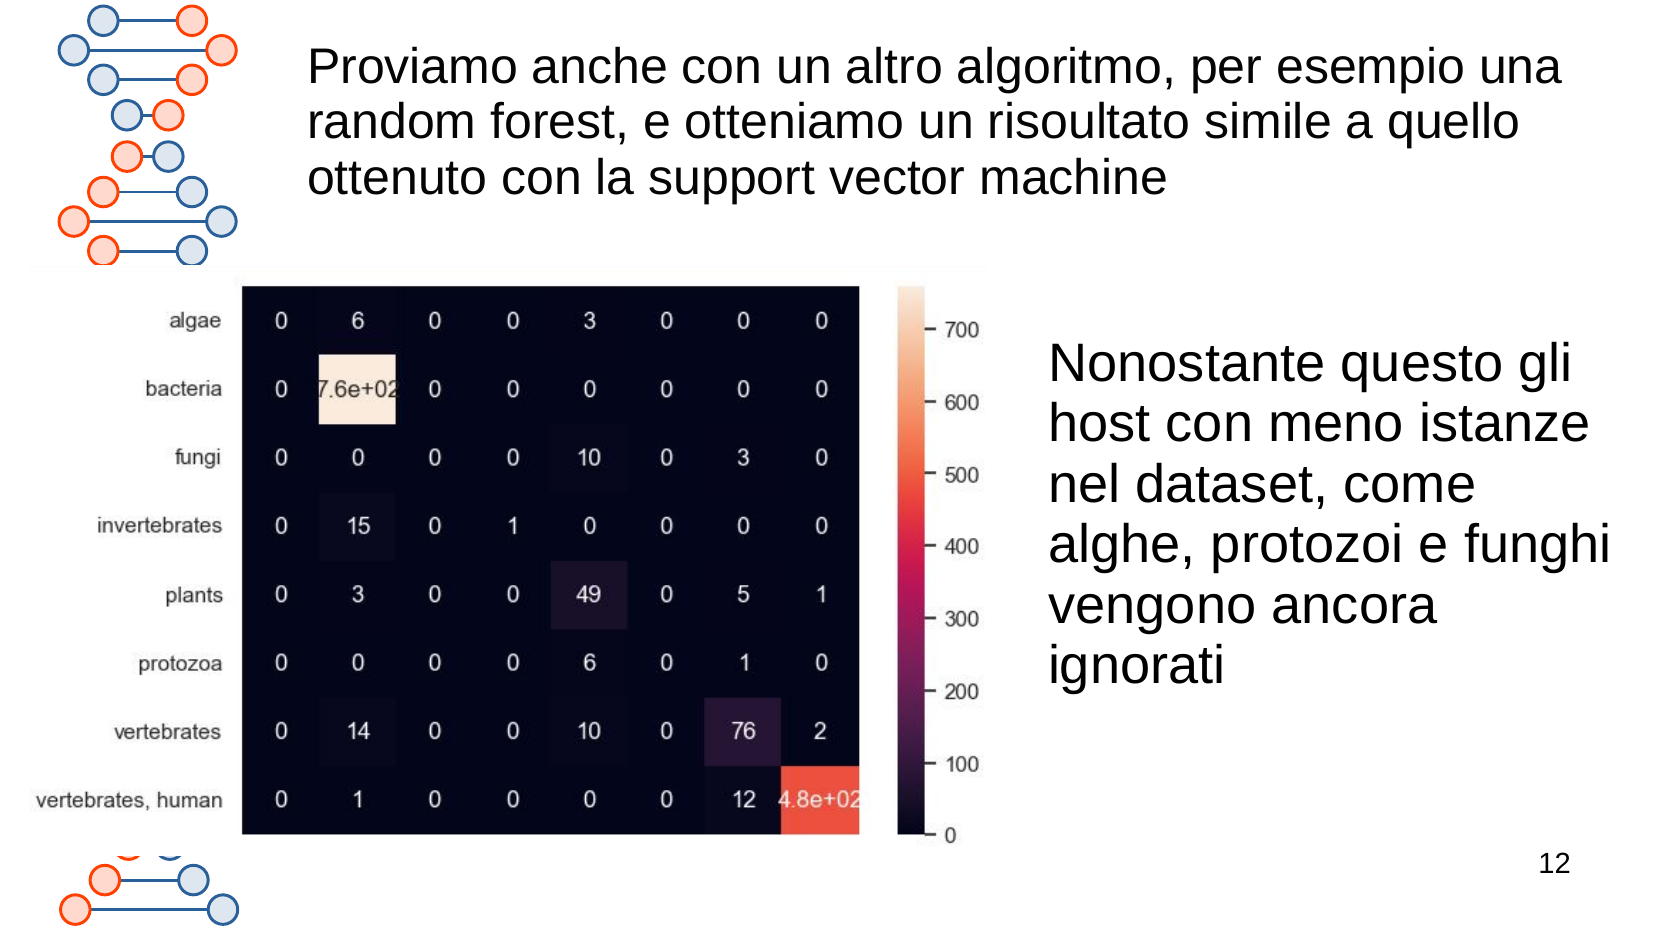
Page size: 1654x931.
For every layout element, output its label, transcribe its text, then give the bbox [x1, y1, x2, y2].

picture [29, 265, 986, 856]
text_box Nonostante questo gli host con meno istanze nel dataset, come alghe, protozoi e funghi vengono ancora ignorati [1033, 324, 1632, 766]
list Proviamo anche con un altro algoritmo, per esempio una random forest, e otteniamo un risoultato simile a quello ottenuto con la support vector machine [236, 38, 1565, 296]
